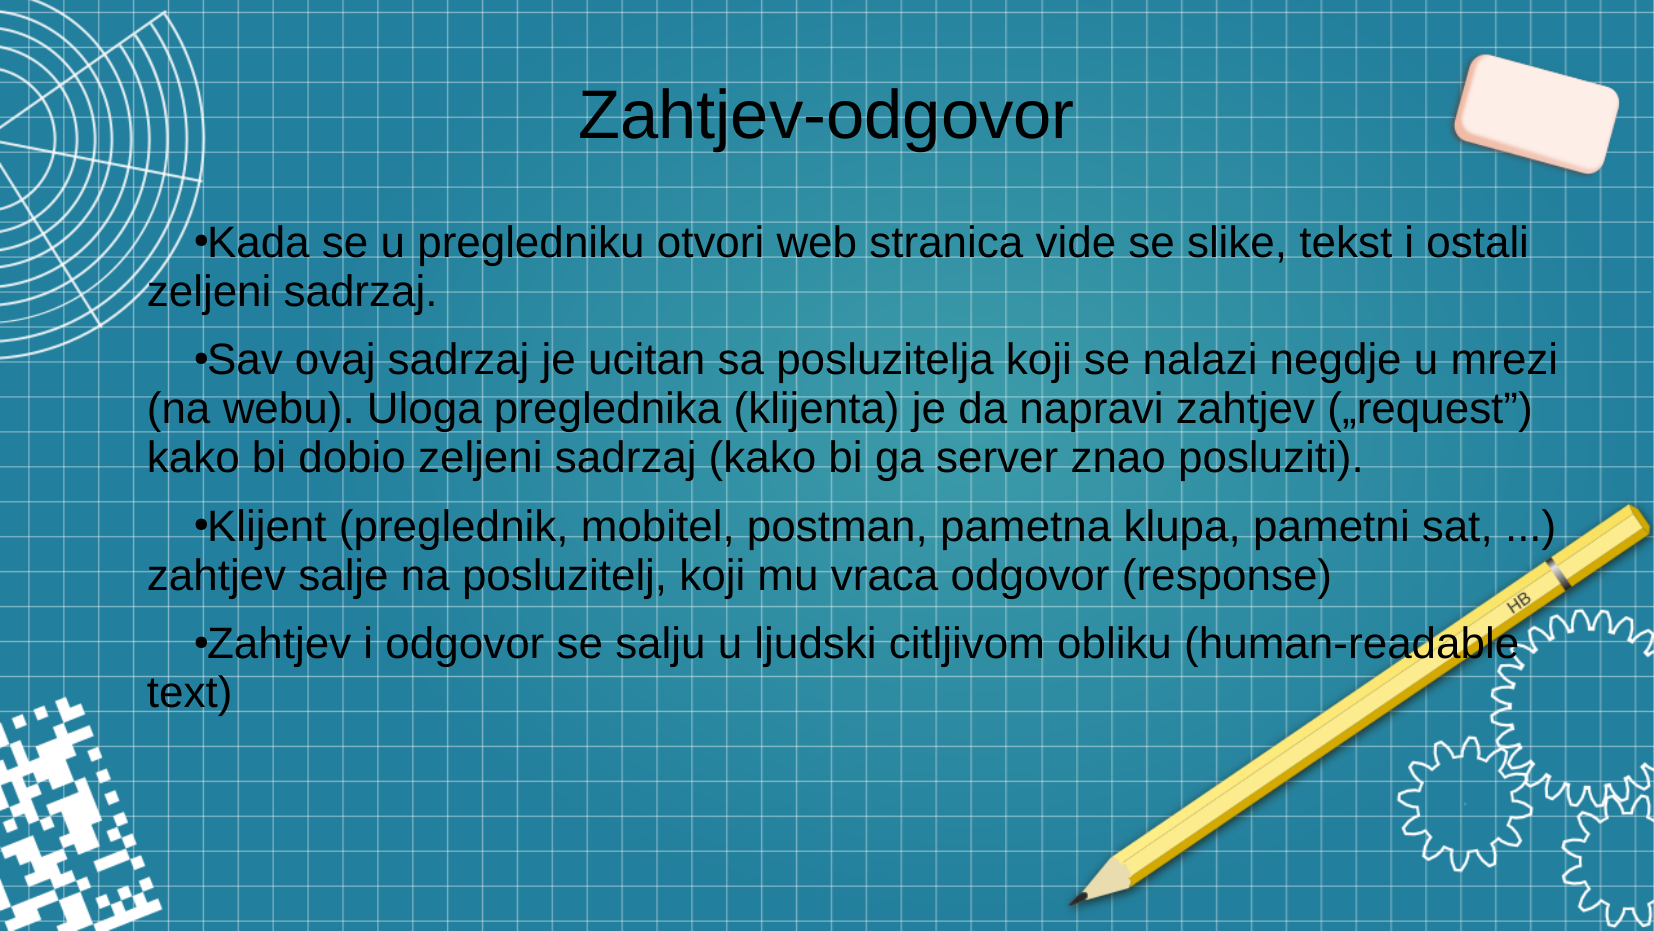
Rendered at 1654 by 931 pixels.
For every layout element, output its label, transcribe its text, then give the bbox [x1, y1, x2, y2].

list Kada se u pregledniku otvori web stranica vide se slike, tekst i ostali zeljeni sadrzaj. Sav ovaj sadrzaj je ucitan sa posluzitelja koji se nalazi negdje u mrezi (na webu). Uloga preglednika (klijenta) je da napravi zahtjev („request”) kako bi dobio zeljeni sadrzaj (kako bi ga server znao posluziti). Klijent (preglednik, mobitel, postman, pametna klupa, pametni sat, ...) zahtjev salje na posluzitelj, koji mu vraca odgovor (response) Zahtjev i odgovor se salju u ljudski citljivom obliku (human-readable text) [82, 217, 1571, 758]
picture [0, 0, 1654, 931]
title Zahtjev-odgovor [82, 37, 1571, 193]
